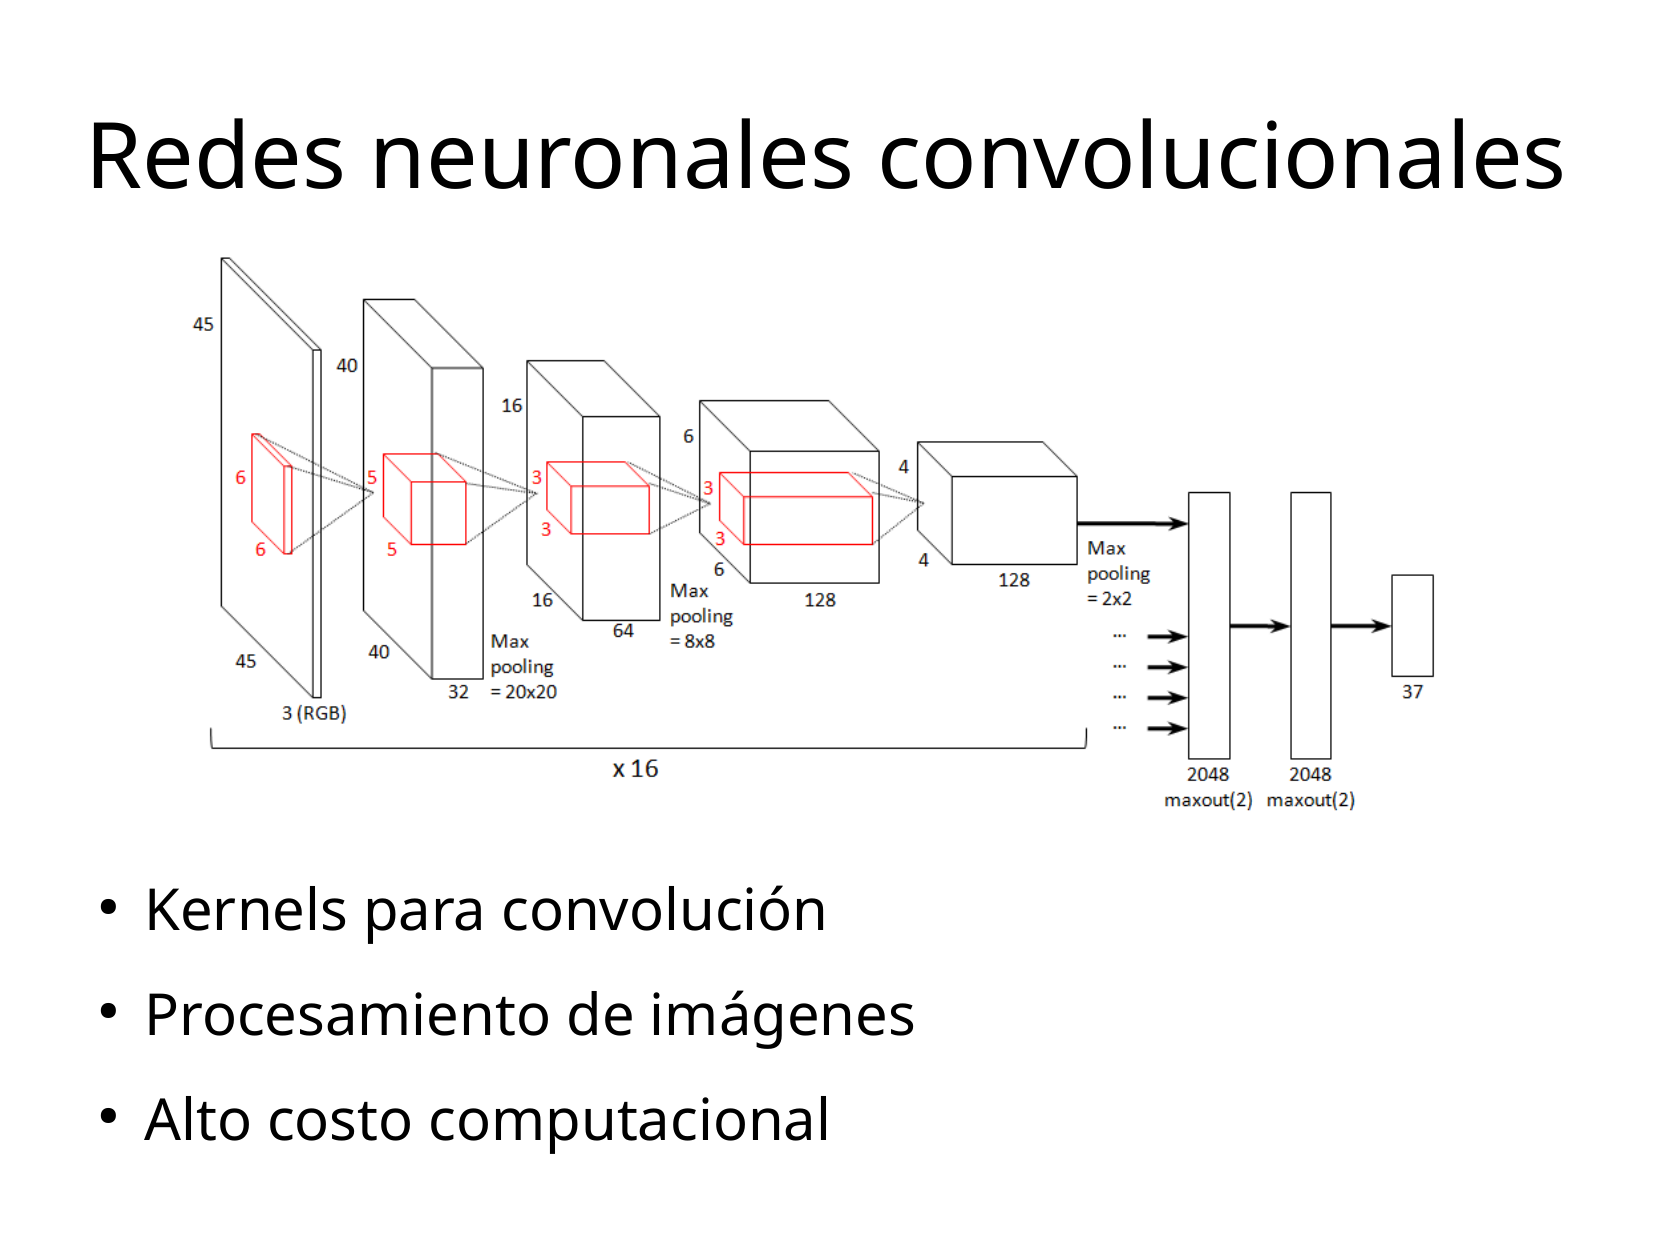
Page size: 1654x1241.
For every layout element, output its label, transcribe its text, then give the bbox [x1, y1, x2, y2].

picture [177, 247, 1450, 825]
title Redes neuronales convolucionales [82, 49, 1571, 257]
list Kernels para convolución Procesamiento de imágenes Alto costo computacional [82, 868, 1536, 1158]
